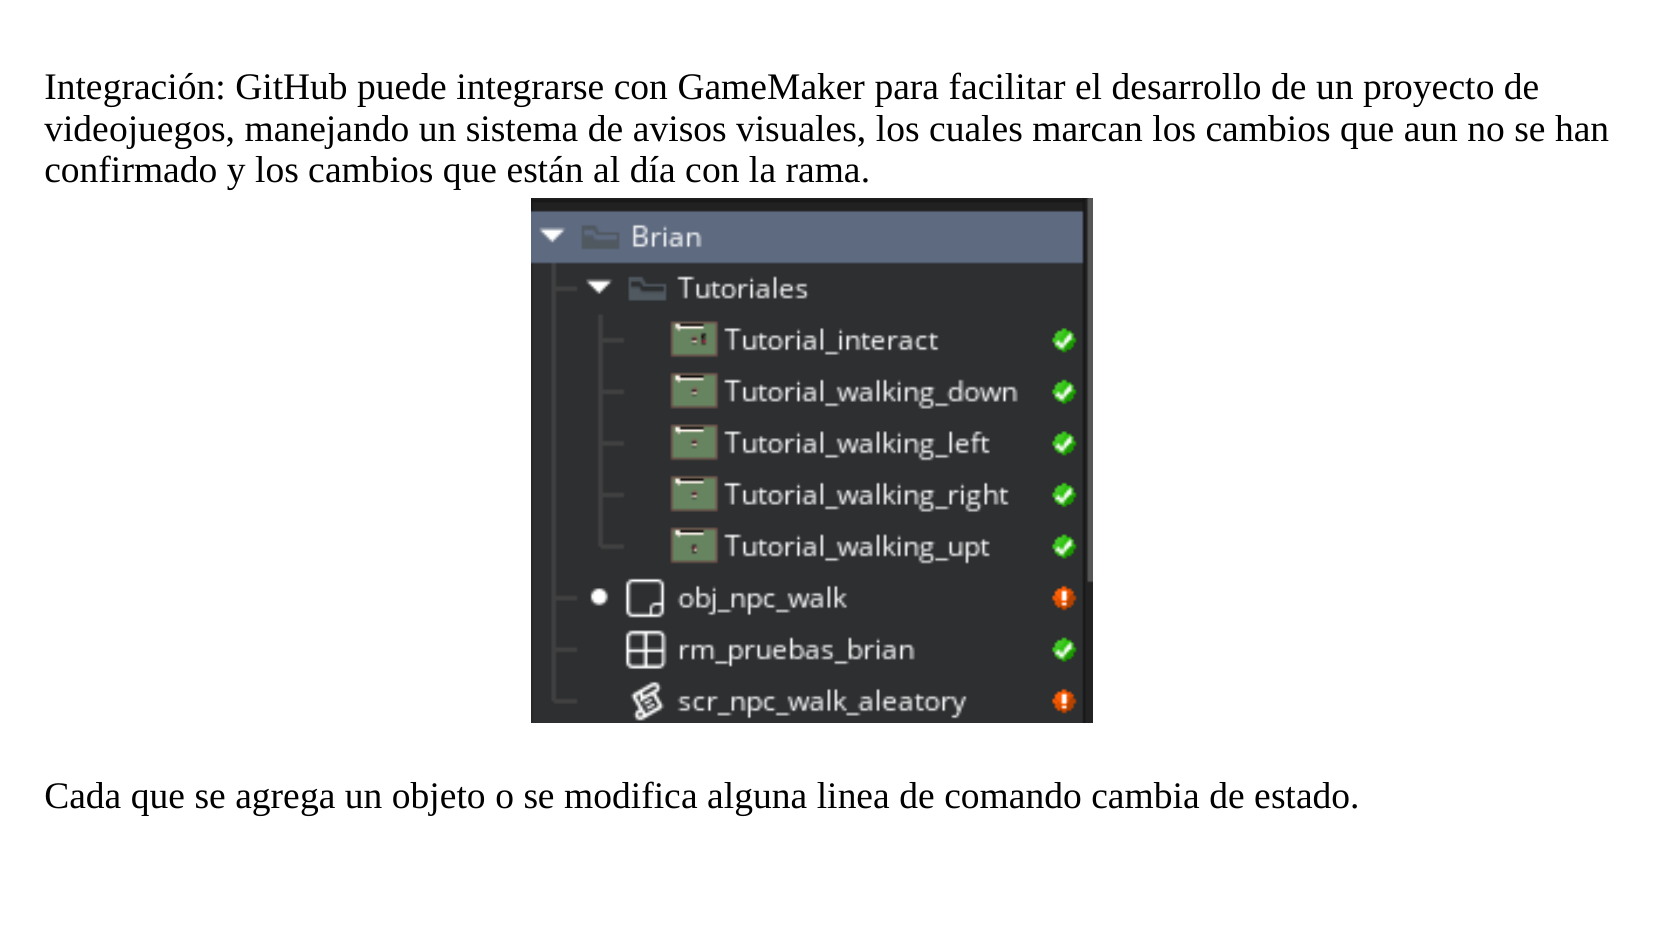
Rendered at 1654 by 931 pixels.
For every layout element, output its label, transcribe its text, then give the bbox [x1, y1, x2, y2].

text_box Integración: GitHub puede integrarse con GameMaker para facilitar el desarrollo de un proyecto de videojuegos, manejando un sistema de avisos visuales, los cuales marcan los cambios que aun no se han confirmado y los cambios que están al día con la rama. [29, 59, 1654, 199]
text_box Cada que se agrega un objeto o se modifica alguna linea de comando cambia de estado. [29, 767, 1625, 886]
picture [531, 198, 1093, 723]
